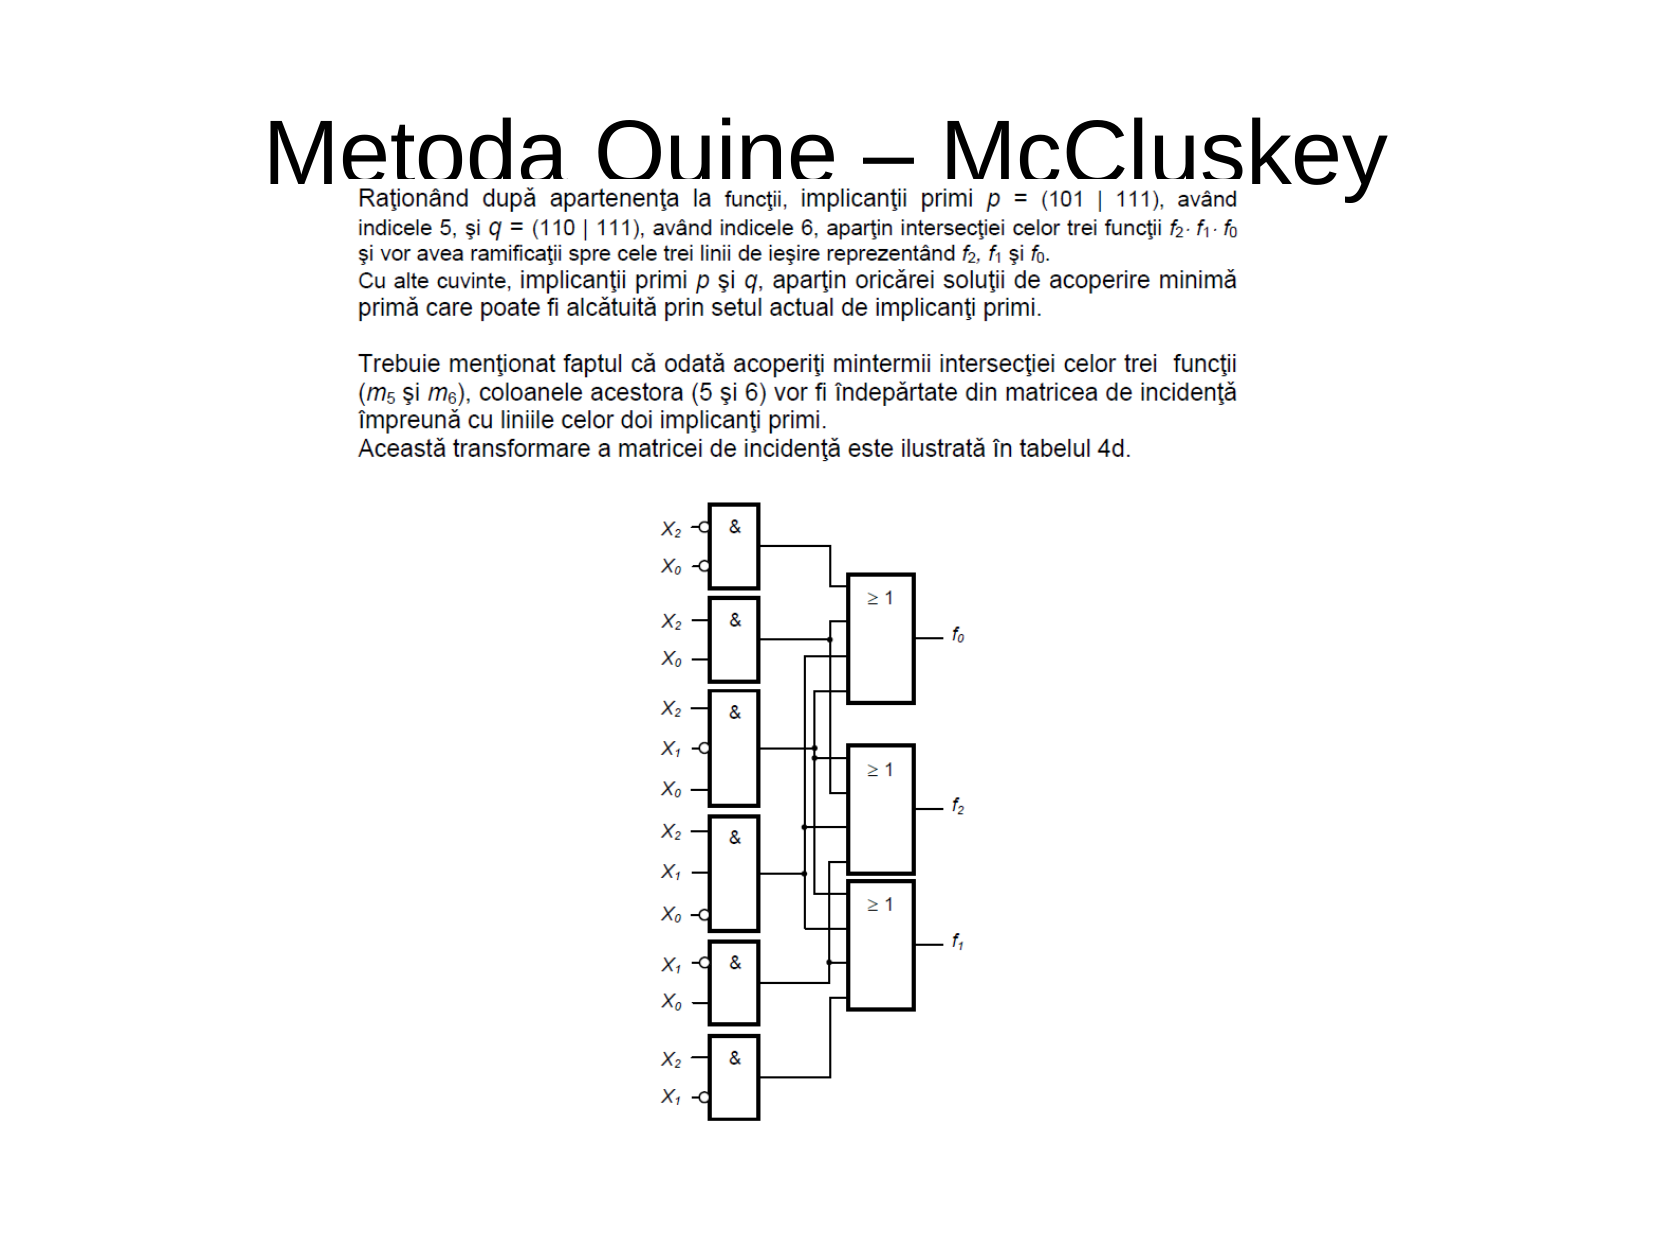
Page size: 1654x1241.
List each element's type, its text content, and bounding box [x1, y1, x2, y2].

picture [345, 179, 1250, 1124]
title Metoda Quine – McCluskey [82, 49, 1571, 257]
